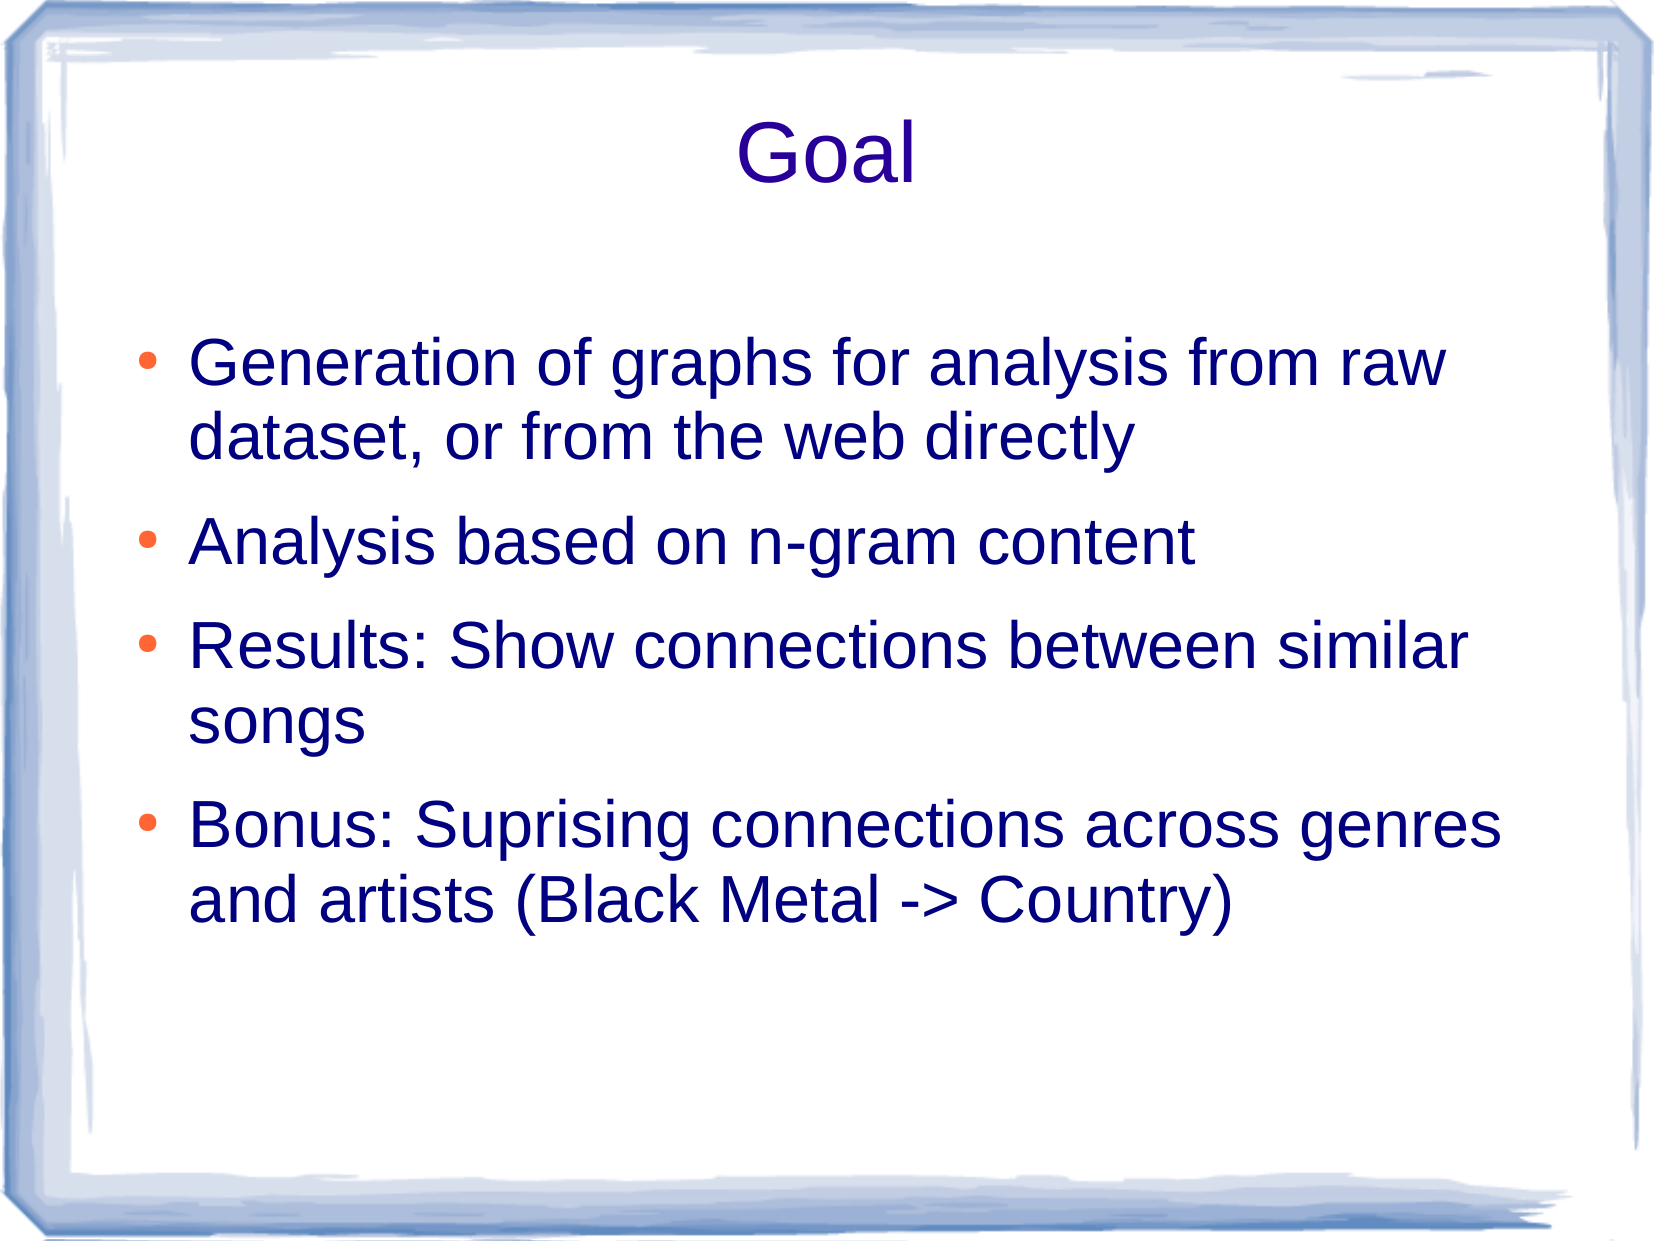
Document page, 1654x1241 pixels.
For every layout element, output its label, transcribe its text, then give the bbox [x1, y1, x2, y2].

list Generation of graphs for analysis from raw dataset, or from the web directly Analysis based on n-gram content Results: Show connections between similar songs Bonus: Suprising connections across genres and artists (Black Metal -> Country) [118, 324, 1571, 1045]
picture [0, 0, 1654, 1241]
title Goal [82, 49, 1571, 257]
